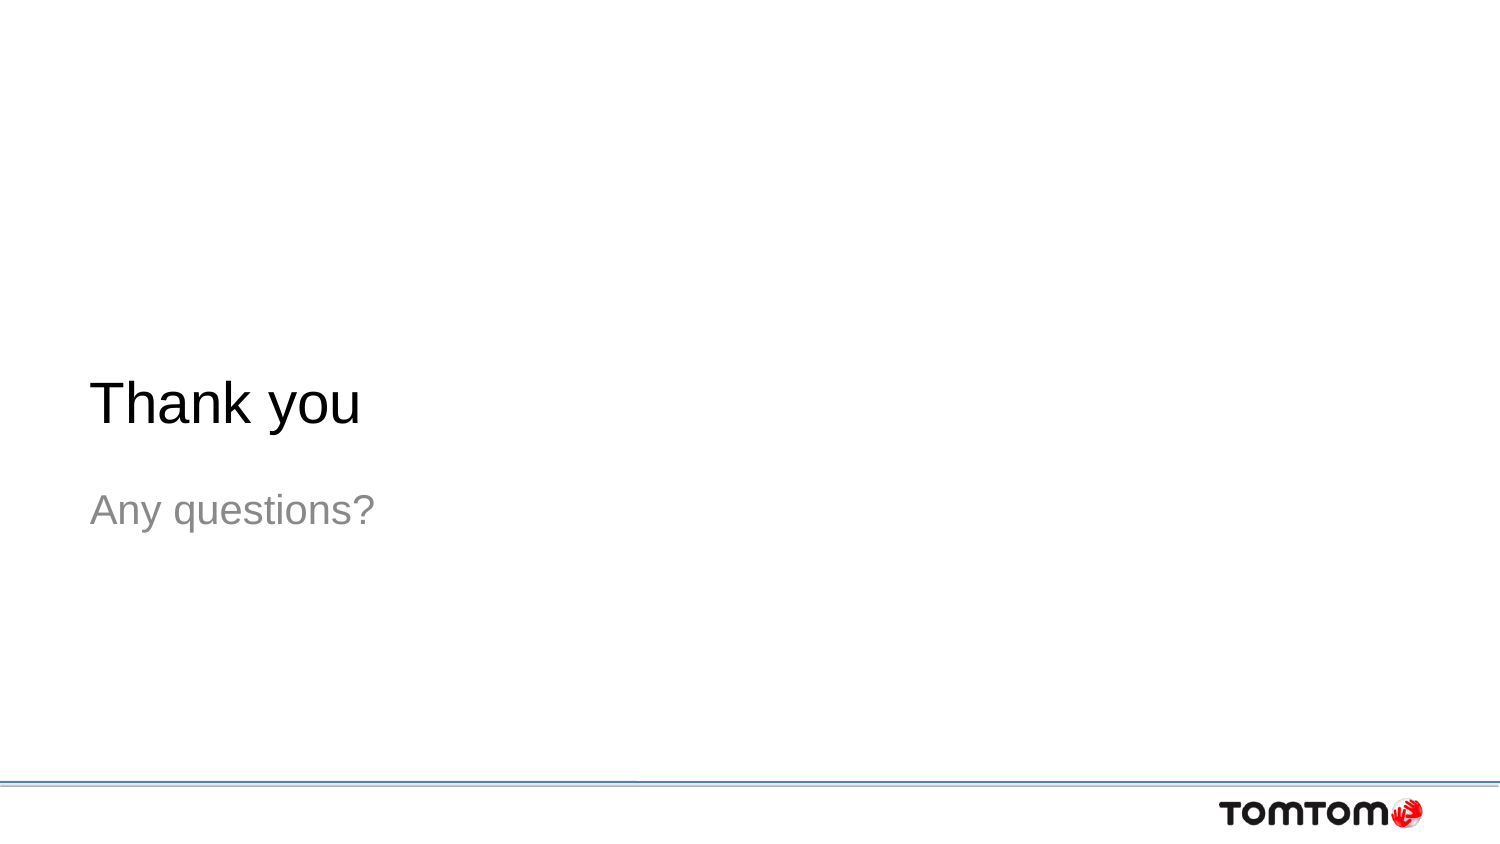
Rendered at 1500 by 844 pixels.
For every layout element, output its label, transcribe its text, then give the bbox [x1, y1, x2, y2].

picture [1219, 796, 1425, 832]
text_box Thank you [74, 262, 1411, 443]
text_box Any questions? [74, 475, 1411, 692]
